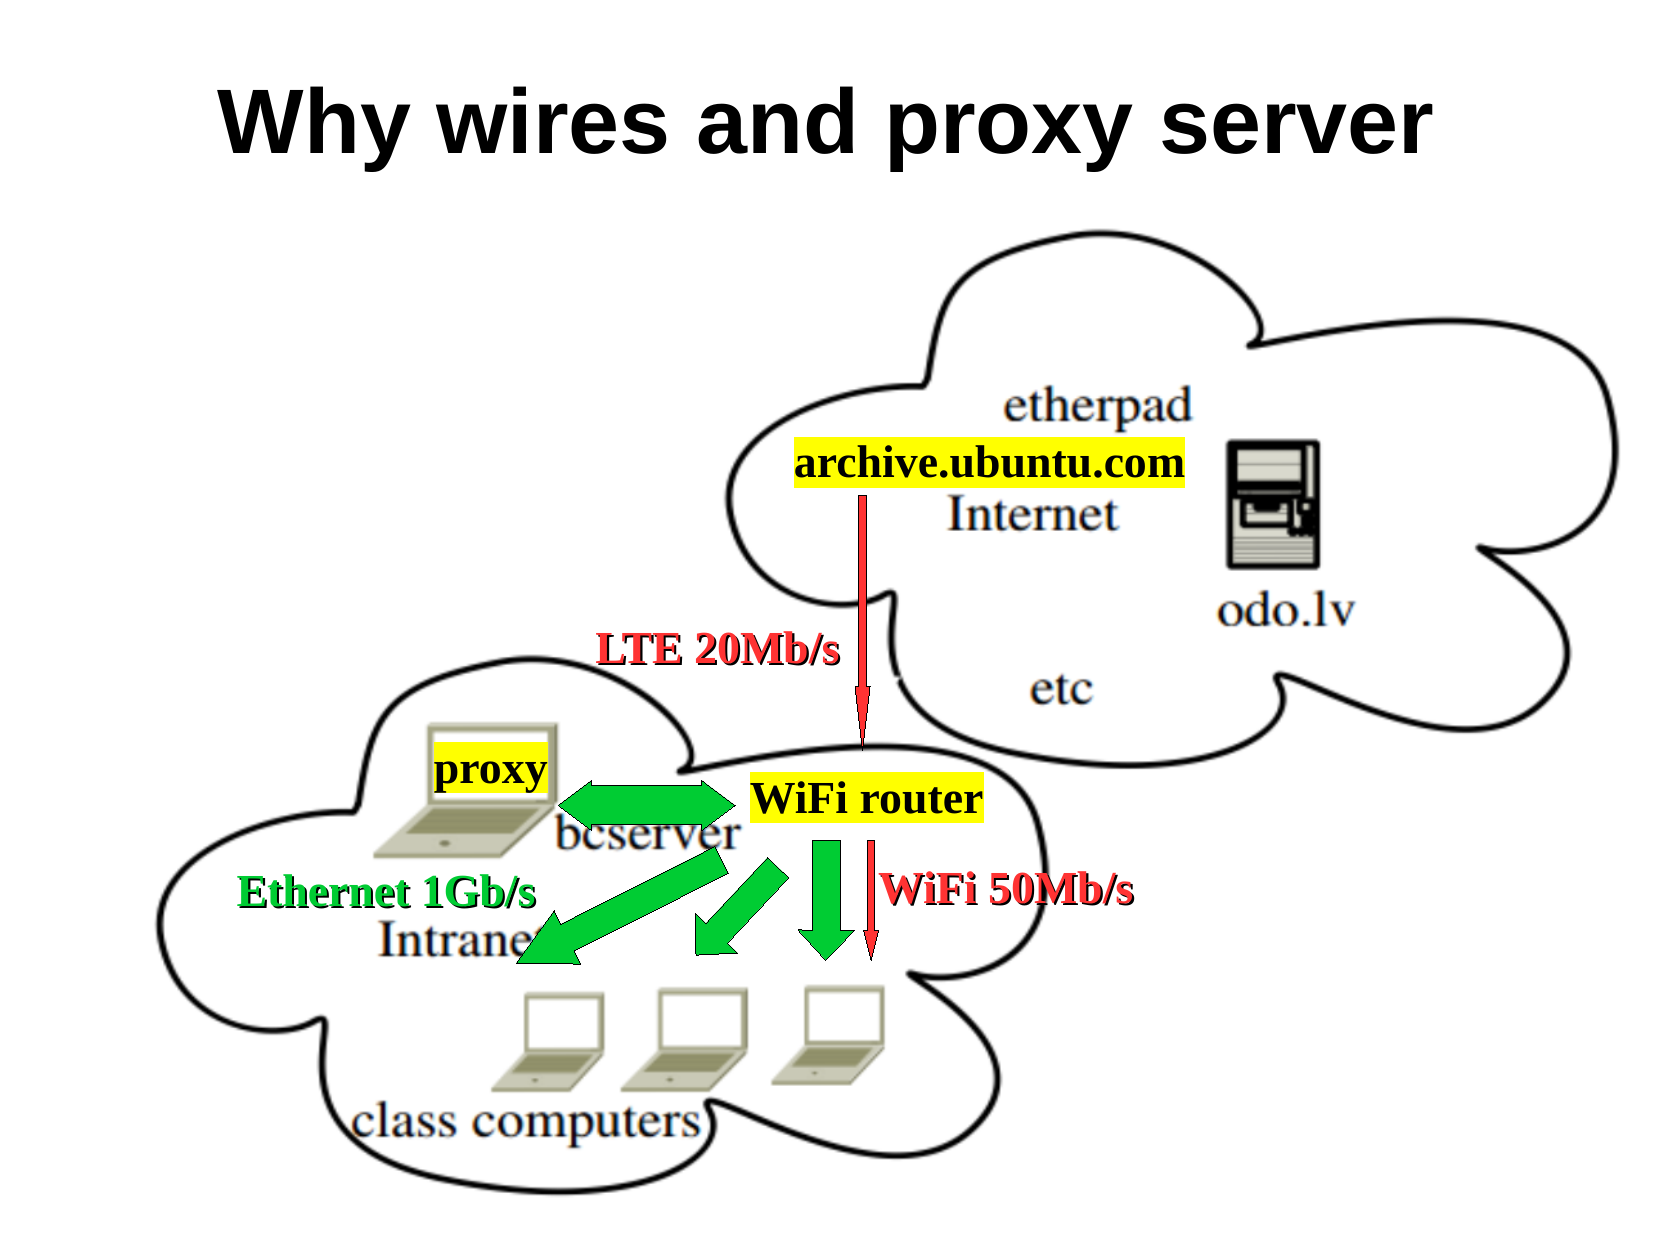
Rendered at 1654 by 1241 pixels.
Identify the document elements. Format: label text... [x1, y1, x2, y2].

text_box Ethernet 1Gb/s [221, 858, 551, 925]
text_box WiFi router [735, 765, 999, 831]
picture [90, 165, 1654, 1216]
text_box [695, 857, 789, 956]
text_box WiFi 50Mb/s [863, 855, 1149, 921]
text_box [516, 846, 729, 965]
text_box [863, 921, 879, 961]
text_box [558, 780, 736, 831]
text_box [855, 495, 871, 751]
text_box LTE 20Mb/s [569, 615, 855, 681]
text_box [867, 840, 875, 855]
text_box proxy [419, 735, 563, 801]
title Why wires and proxy server [82, 49, 1571, 196]
text_box [798, 840, 855, 961]
text_box archive.ubuntu.com [779, 429, 1201, 496]
